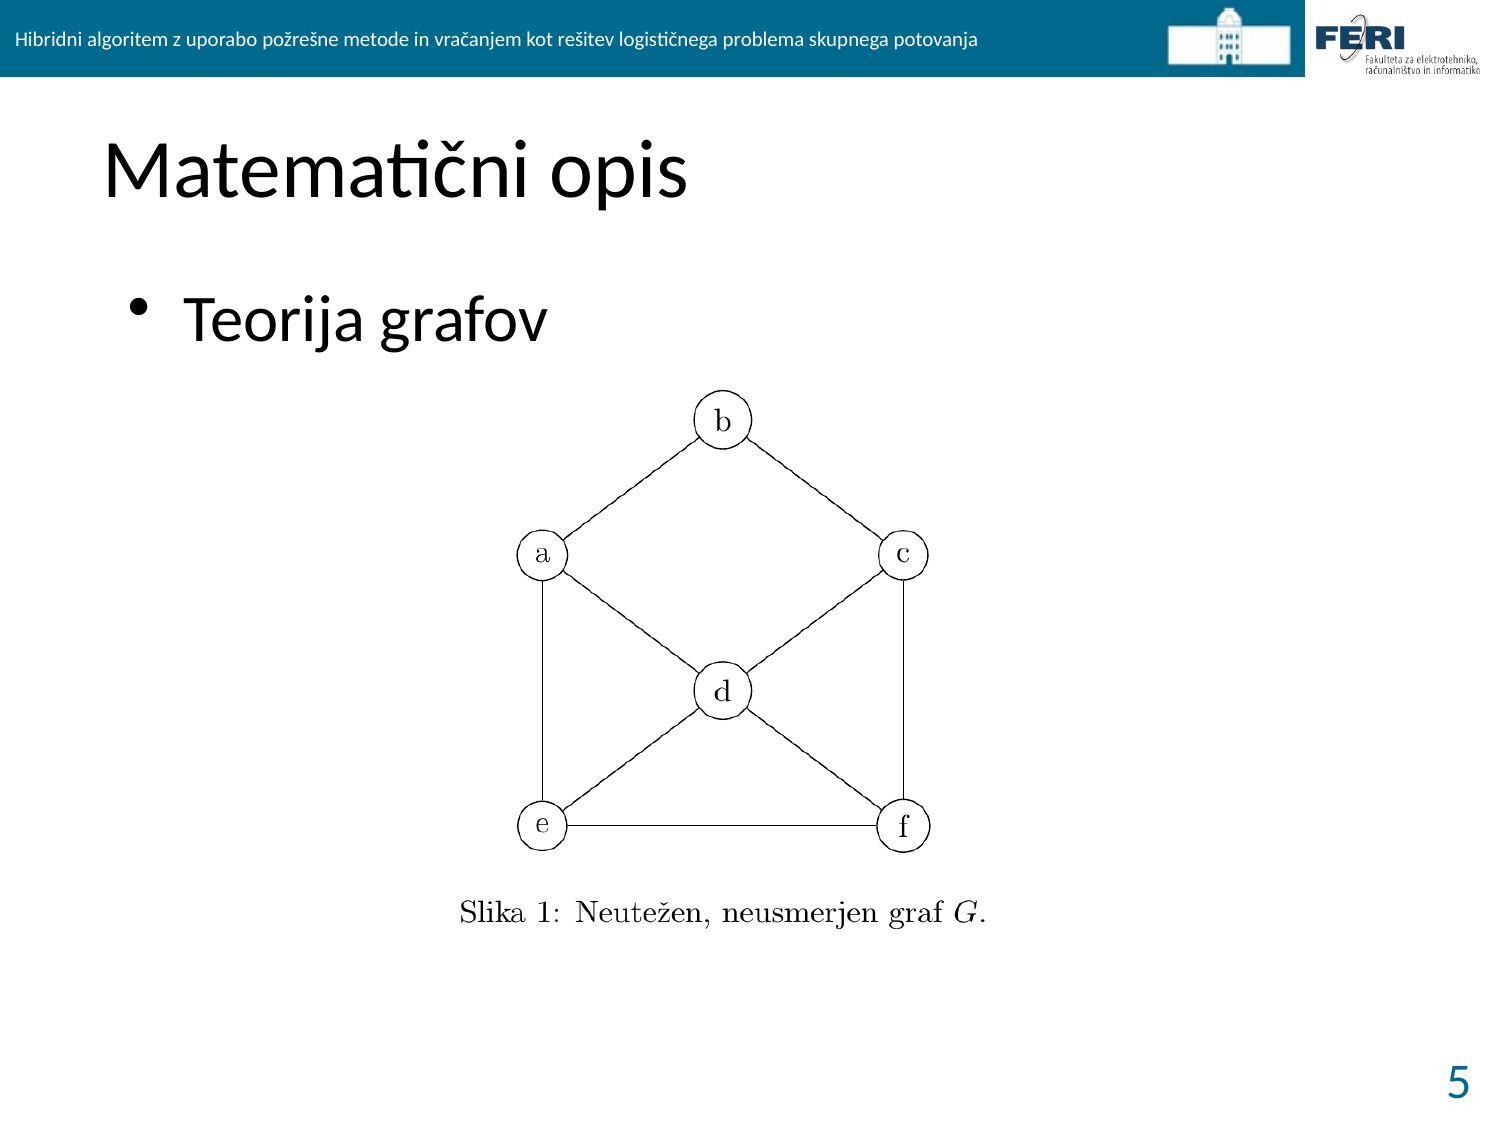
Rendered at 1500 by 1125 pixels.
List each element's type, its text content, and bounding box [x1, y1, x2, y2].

picture [1316, 13, 1480, 74]
title Matematični opis [87, 78, 1425, 250]
footer Hibridni algoritem z uporabo požrešne metode in vračanjem kot rešitev logističnega problema skupnega potovanja [0, 0, 1117, 77]
picture [450, 381, 994, 938]
slide_number <number> [1339, 1046, 1487, 1112]
picture [1167, 7, 1292, 66]
list Teorija grafov [112, 267, 1388, 1024]
